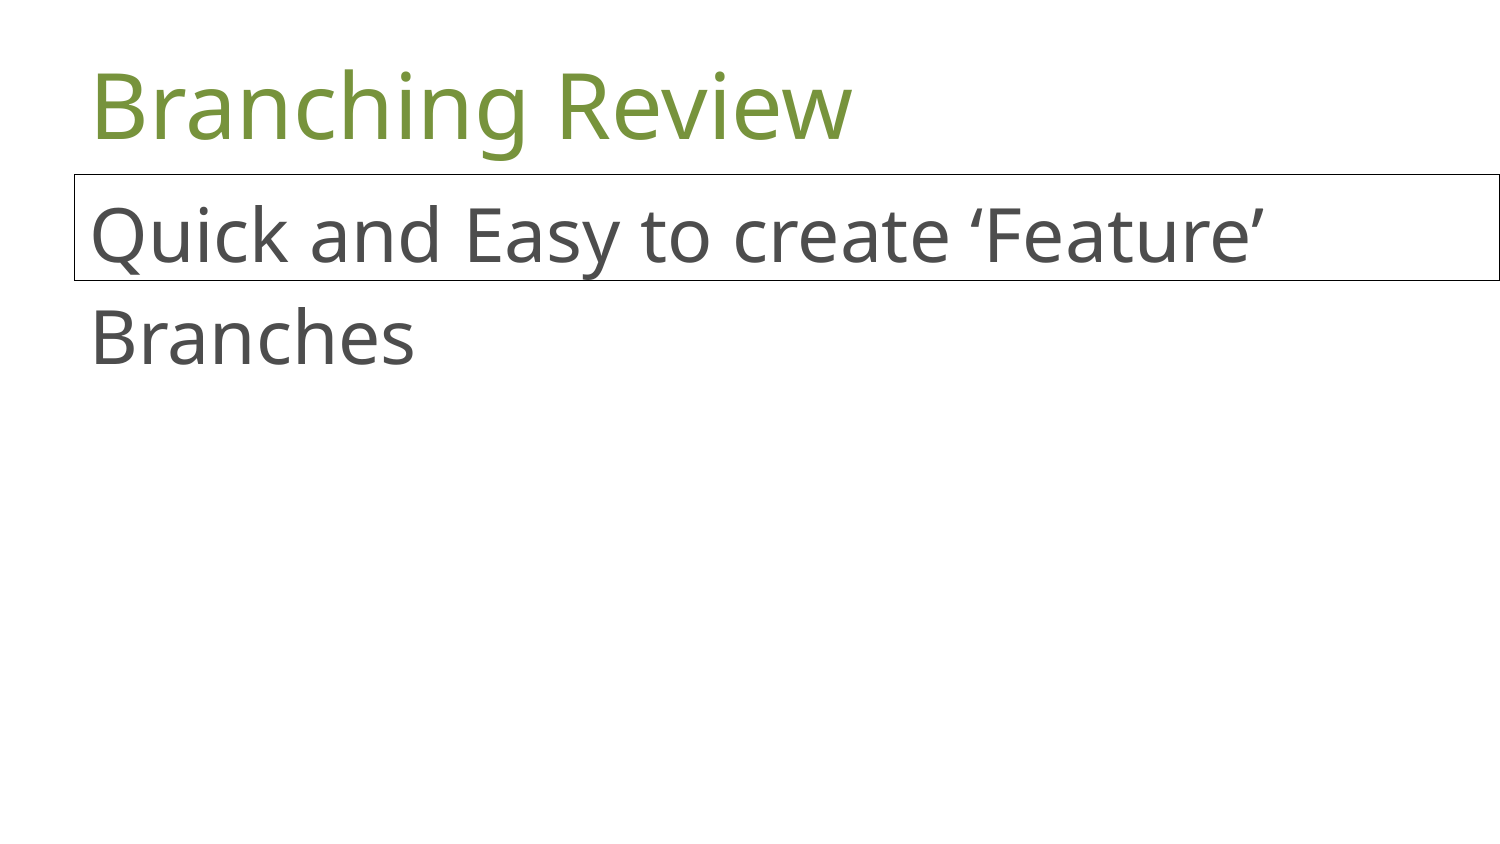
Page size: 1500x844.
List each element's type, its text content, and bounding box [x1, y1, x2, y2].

title Branching Review [75, 33, 1425, 174]
text_box Quick and Easy to create ‘Feature’ Branches [74, 174, 1500, 281]
